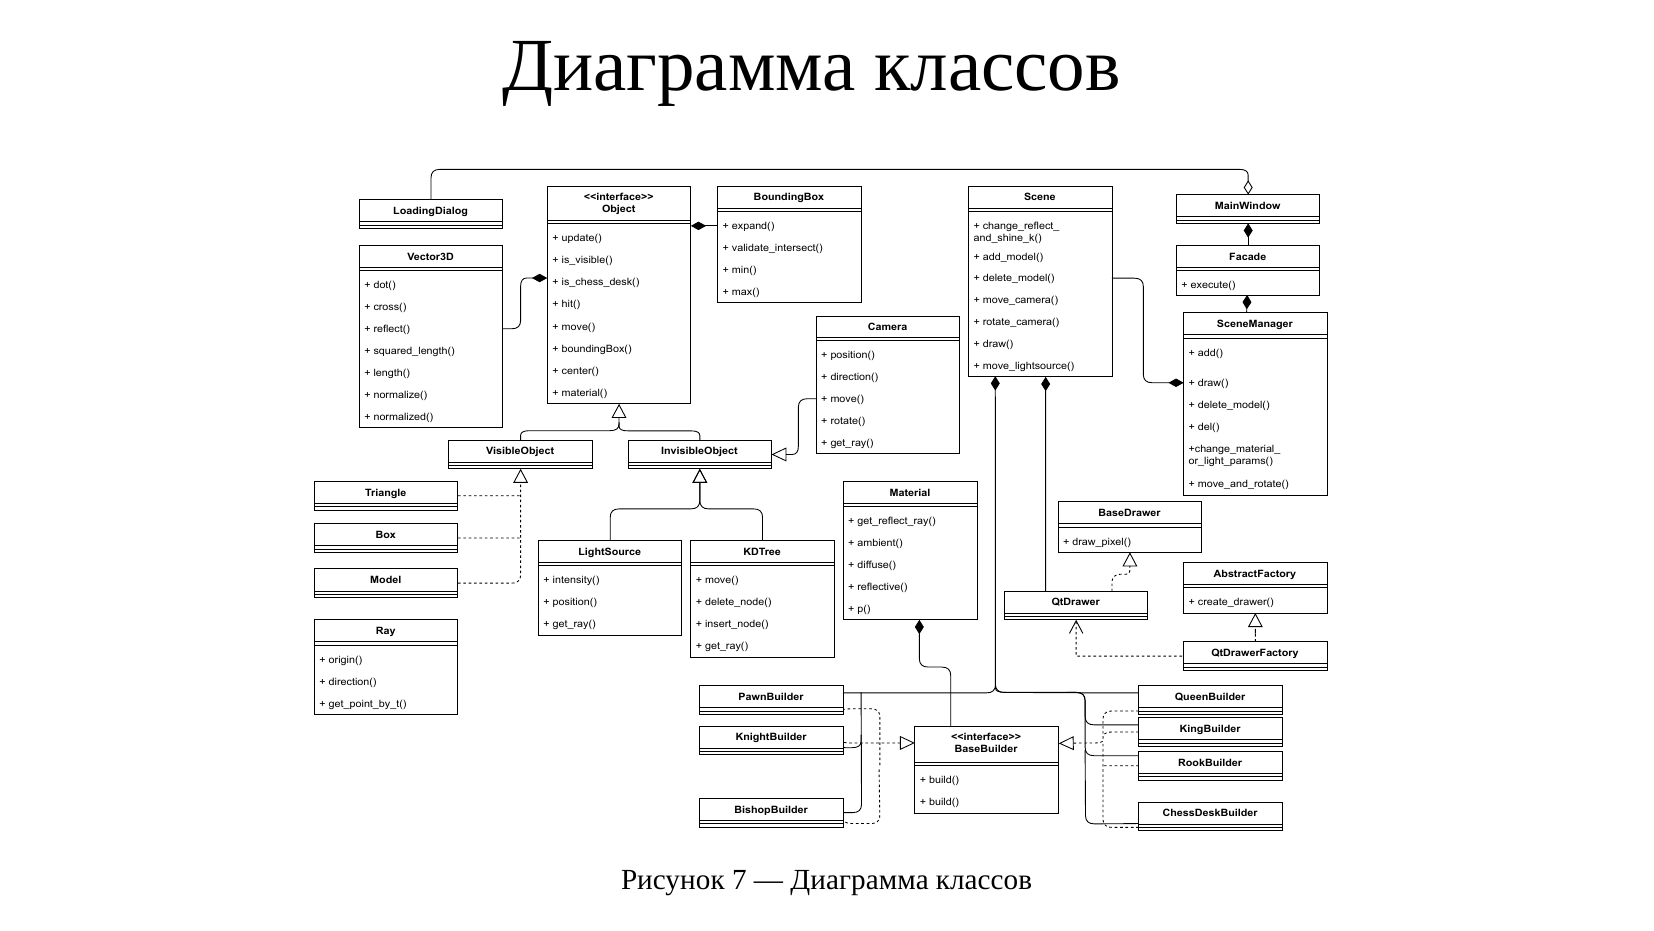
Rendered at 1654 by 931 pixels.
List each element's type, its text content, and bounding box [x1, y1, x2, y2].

title Диаграмма классов [29, 0, 1595, 131]
picture [295, 137, 1344, 838]
text_box Рисунок 7 — Диаграмма классов [265, 856, 1388, 916]
